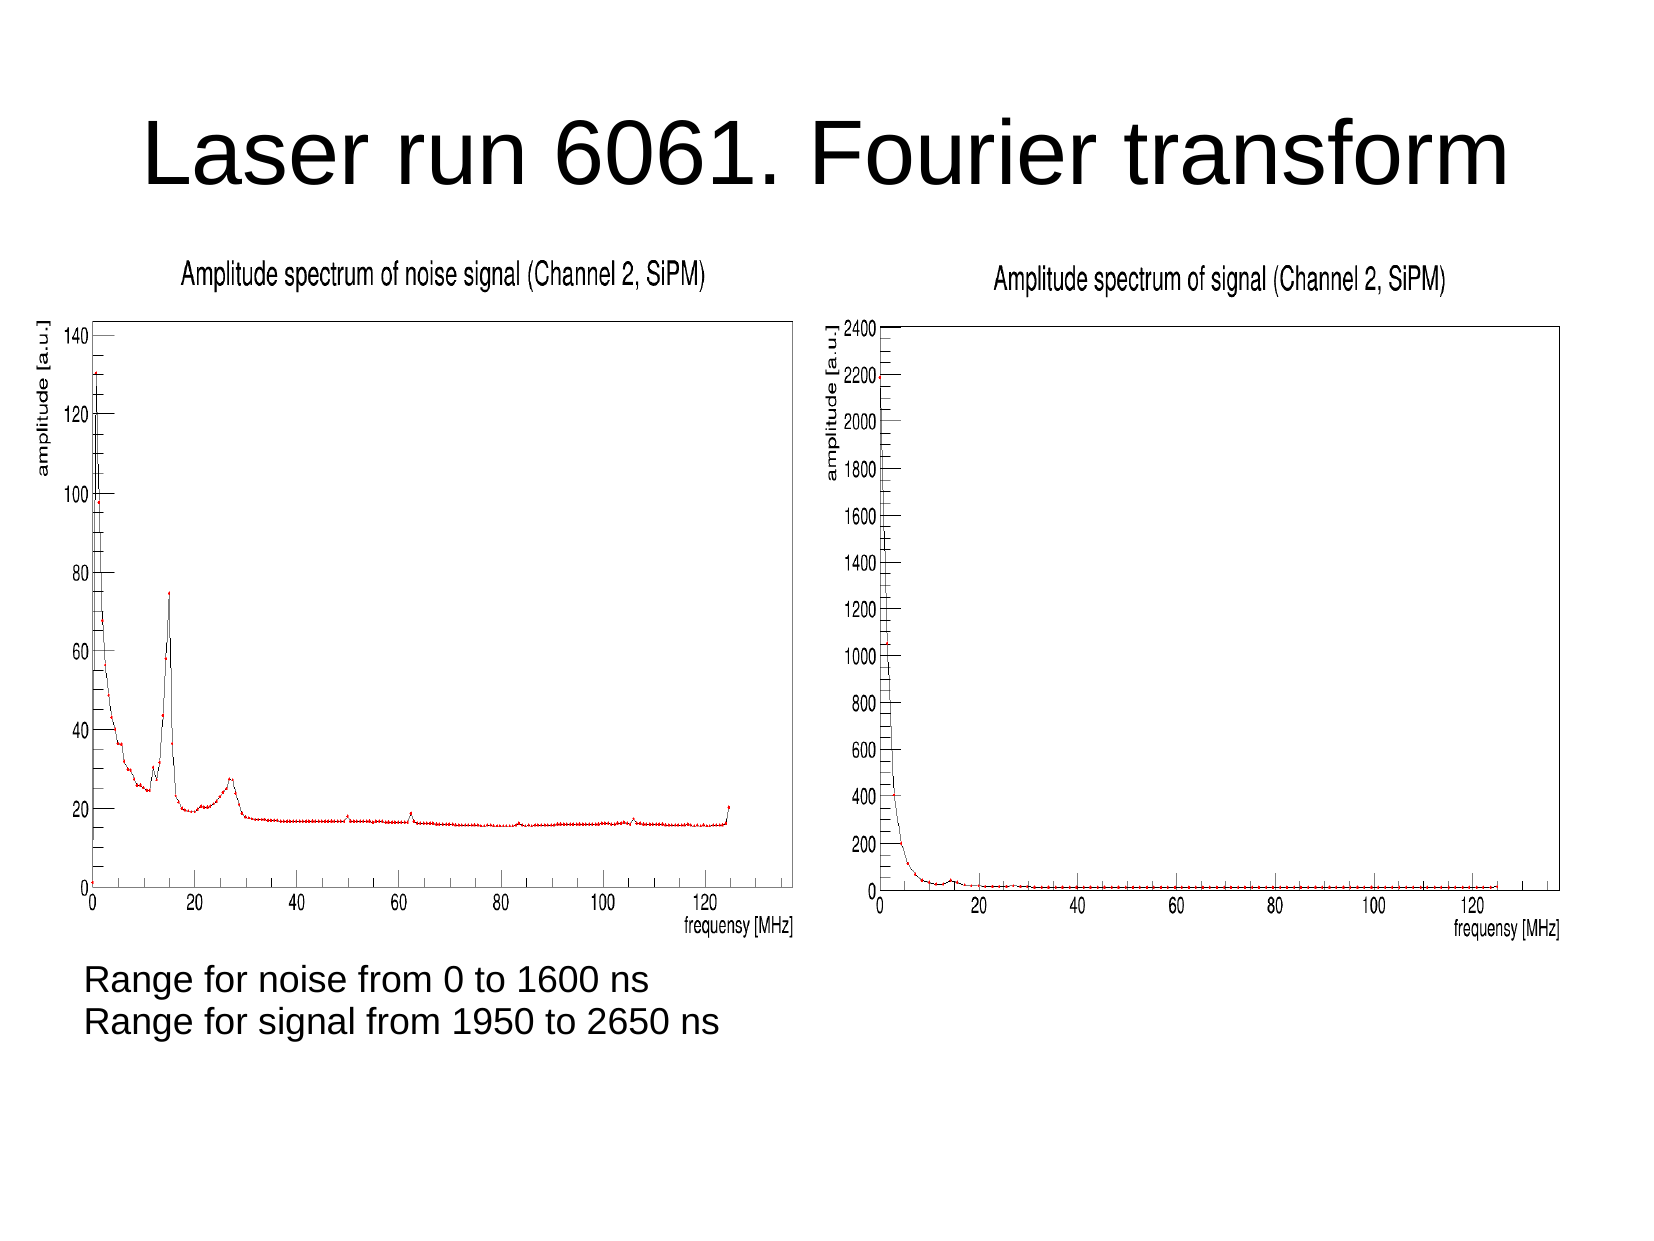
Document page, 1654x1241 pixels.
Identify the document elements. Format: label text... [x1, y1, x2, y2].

text_box Range for noise from 0 to 1600 ns Range for signal from 1950 to 2650 ns [68, 951, 736, 1051]
picture [5, 251, 1644, 961]
title Laser run 6061. Fourier transform [82, 49, 1571, 256]
